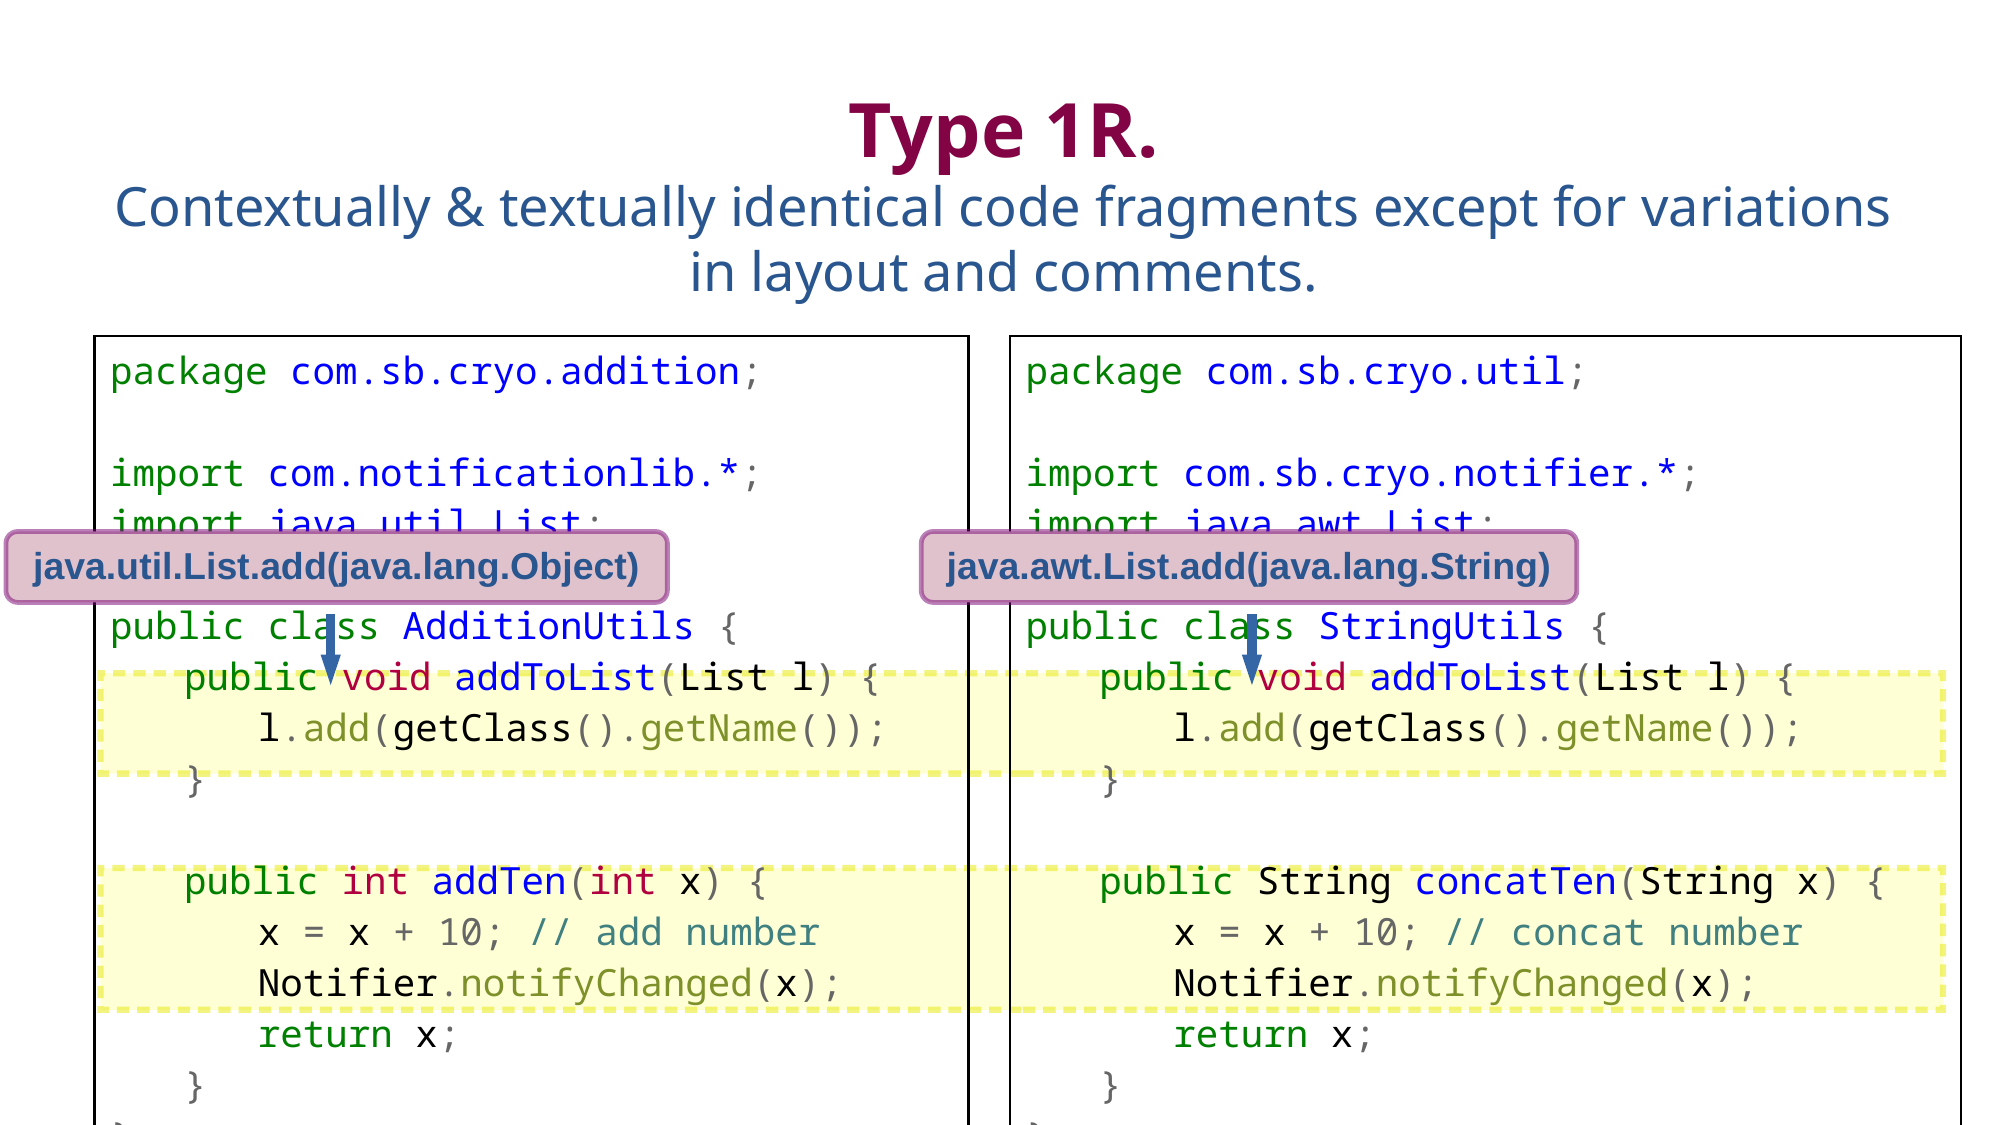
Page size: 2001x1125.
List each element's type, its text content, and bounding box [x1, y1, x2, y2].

text_box package com.sb.cryo.addition; import com.notificationlib.*; import java.util.List; public class AdditionUtils { public void addToList(List l) { l.add(getClass().getName()); } public int addTen(int x) { x = x + 10; // add number Notifier.notifyChanged(x); return x; } } [94, 335, 969, 1110]
text_box java.awt.List.add(java.lang.String) [921, 531, 1577, 603]
text_box Type 1R. Contextually & textually identical code fragments except for variations in layout and comments. [83, 75, 1925, 310]
text_box [970, 868, 1009, 1010]
text_box package com.sb.cryo.util; import com.sb.cryo.notifier.*; import java.awt.List; public class StringUtils { public void addToList(List l) { l.add(getClass().getName()); } public String concatTen(String x) { x = x + 10; // concat number Notifier.notifyChanged(x); return x; } } [1009, 335, 1961, 1110]
text_box [970, 673, 1009, 774]
text_box java.util.List.add(java.lang.Object) [5, 531, 668, 603]
